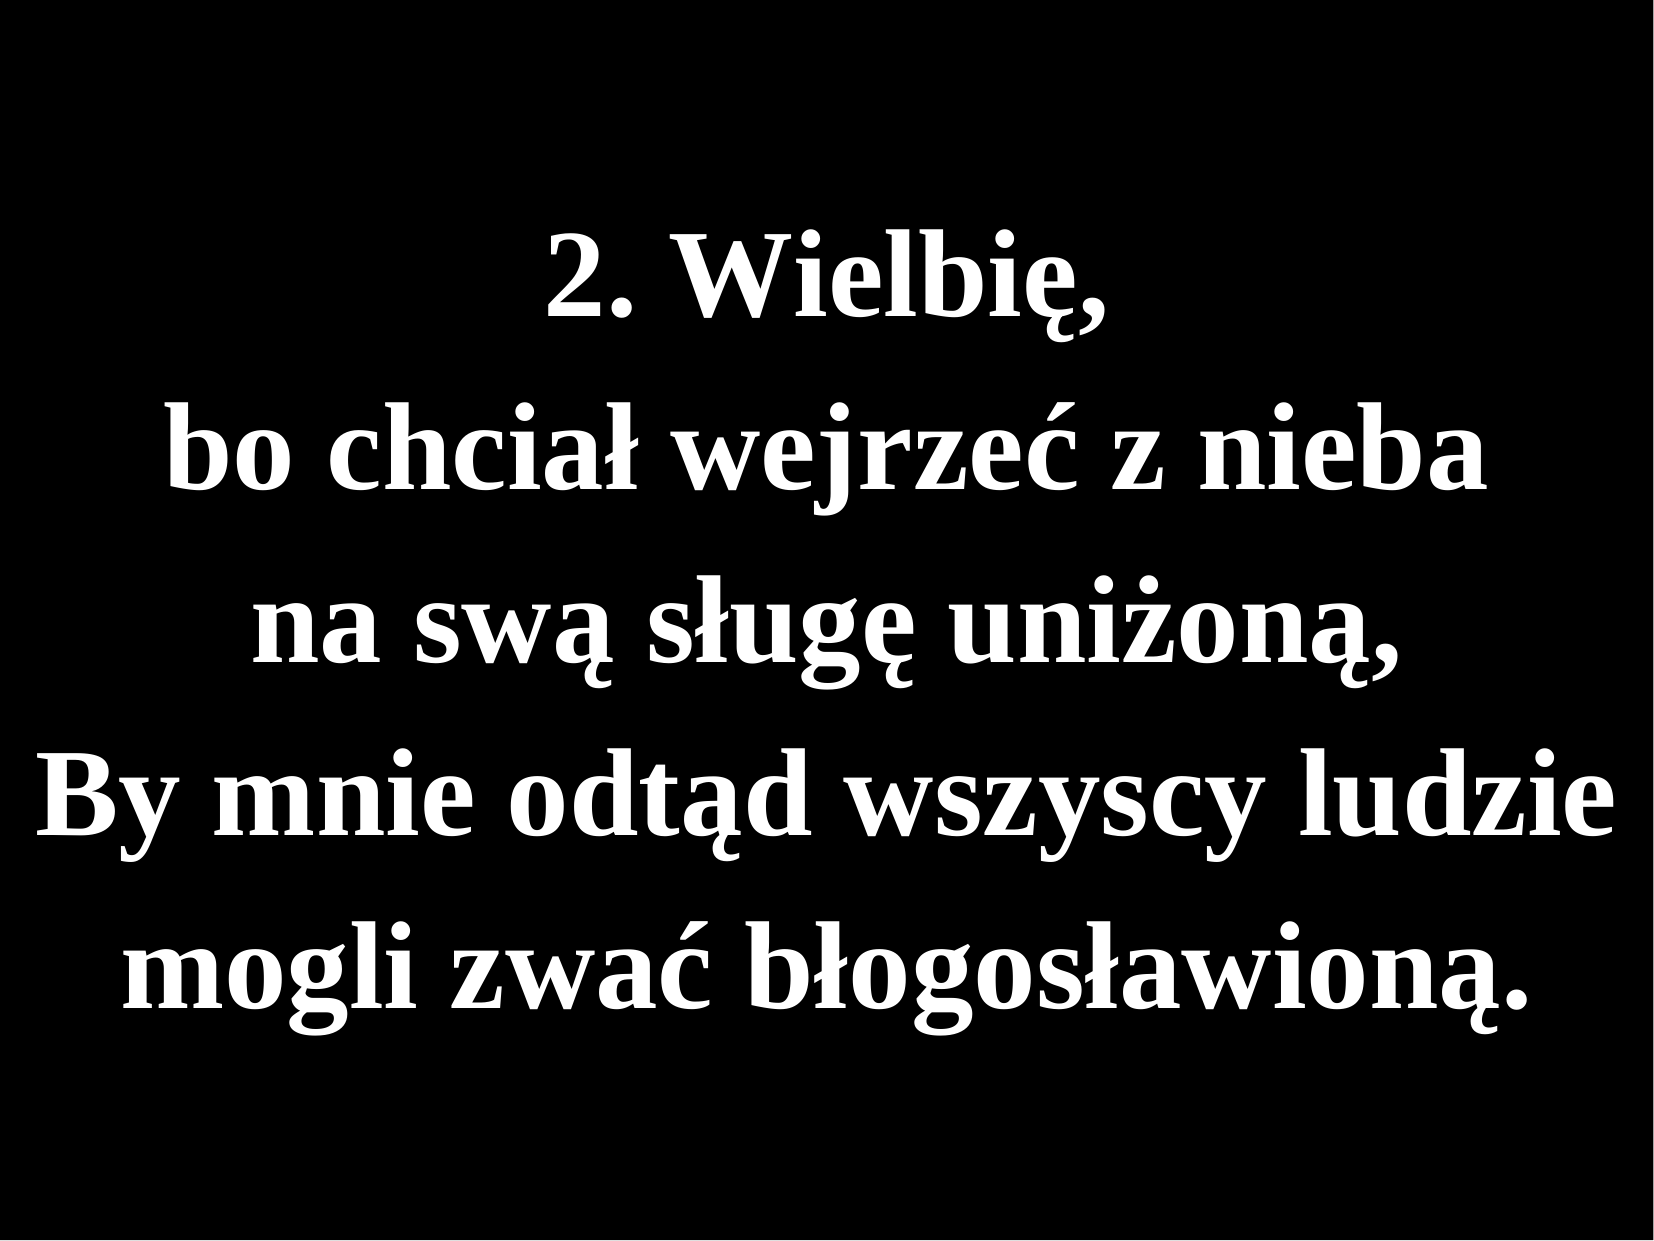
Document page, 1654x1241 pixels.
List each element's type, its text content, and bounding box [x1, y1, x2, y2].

title 2. Wielbię, ppp bo chciał wejrzeć z nieba ppp na swą sługę uniżoną, ppp By mnie odtąd wszyscy ludzie ppp mogli zwać błogosławioną. [0, 0, 1654, 1241]
